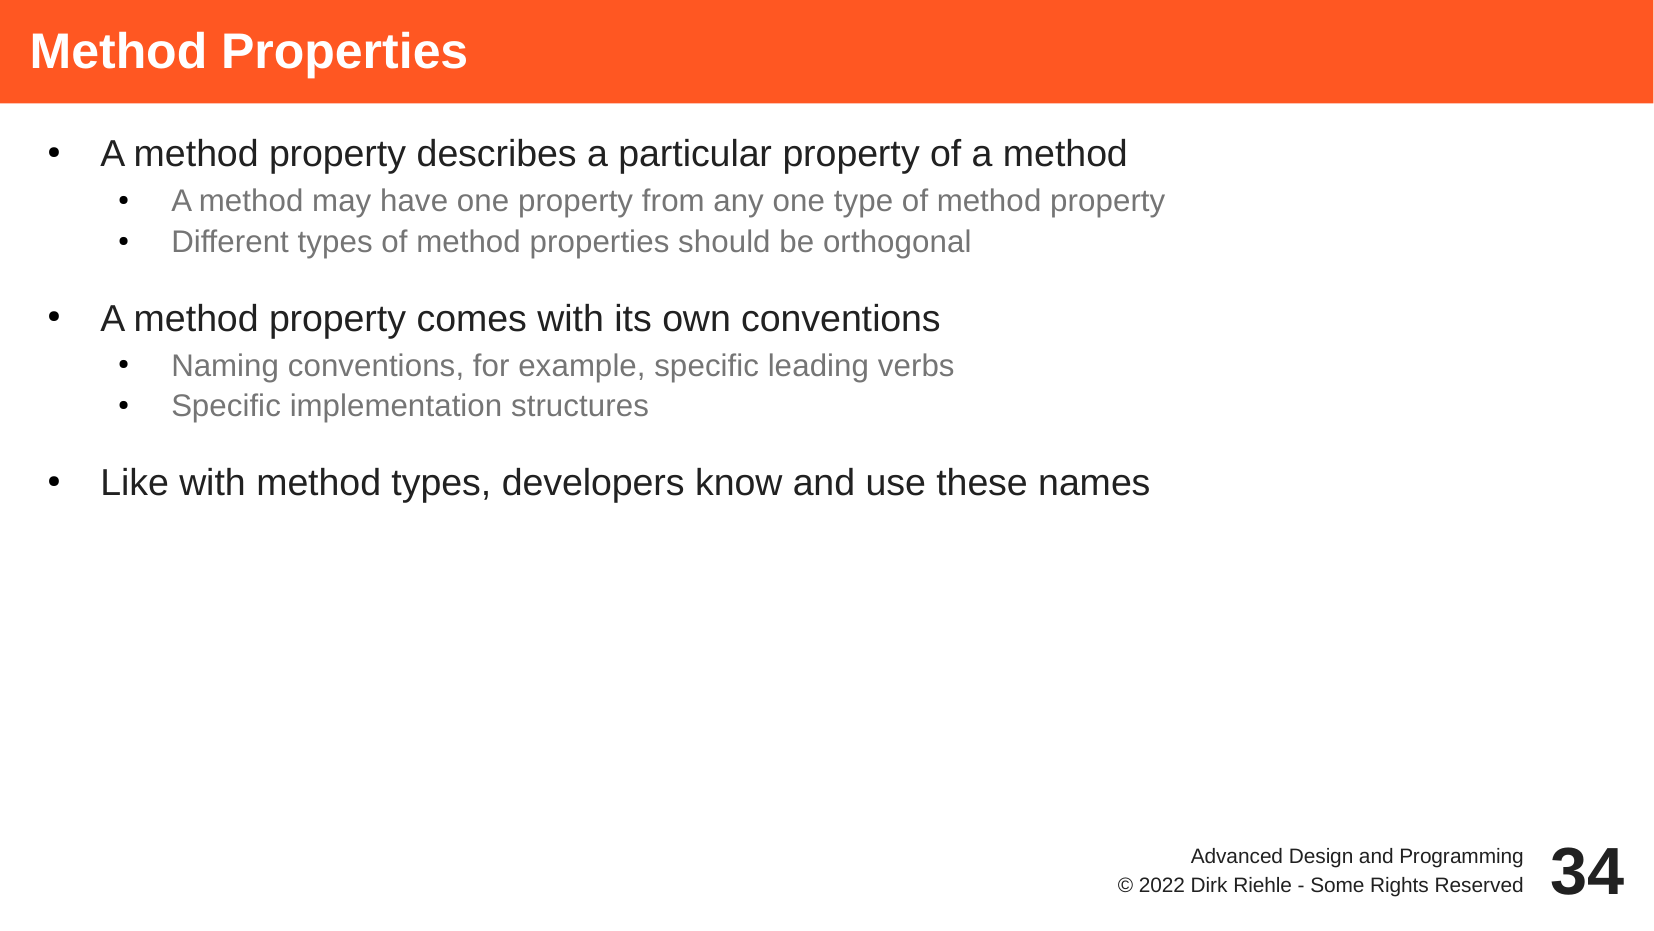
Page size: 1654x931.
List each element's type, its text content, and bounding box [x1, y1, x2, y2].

list A method property describes a particular property of a method A method may have one property from any one type of method property Different types of method properties should be orthogonal A method property comes with its own conventions Naming conventions, for example, specific leading verbs Specific implementation structures Like with method types, developers know and use these names [29, 132, 1625, 813]
title Method Properties [0, 0, 1654, 104]
